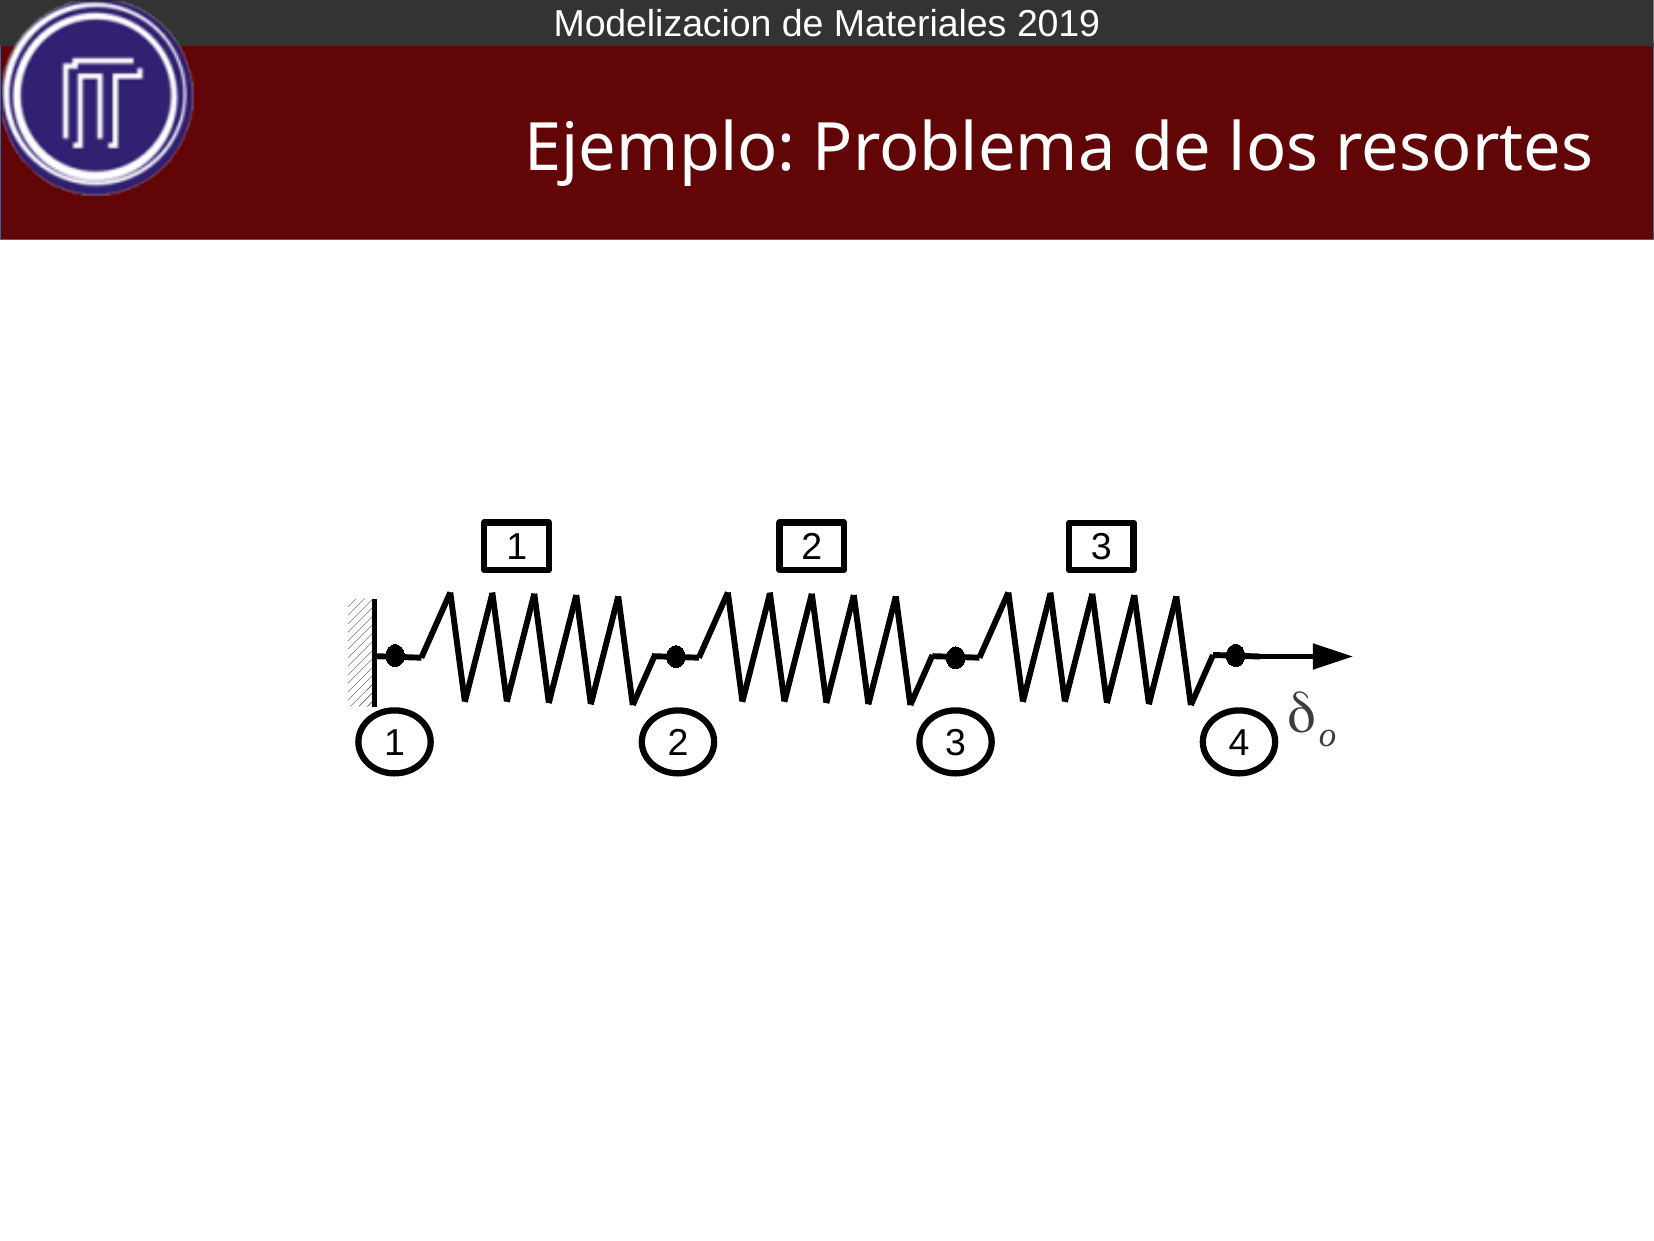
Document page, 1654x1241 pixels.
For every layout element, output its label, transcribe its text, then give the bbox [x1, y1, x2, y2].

text_box 2 [641, 710, 715, 774]
text_box [348, 598, 375, 707]
text_box 1 [484, 522, 549, 571]
title Ejemplo: Problema de los resortes [41, 70, 1654, 218]
text_box 3 [919, 710, 992, 774]
text_box 2 [779, 522, 845, 571]
text_box [1226, 644, 1245, 667]
text_box 3 [1069, 522, 1134, 571]
text_box [946, 646, 965, 669]
picture [0, 0, 194, 196]
text_box [385, 644, 405, 667]
text_box 1 [358, 710, 431, 774]
text_box 4 [1202, 710, 1276, 774]
chart [1281, 689, 1342, 754]
text_box [666, 645, 686, 668]
